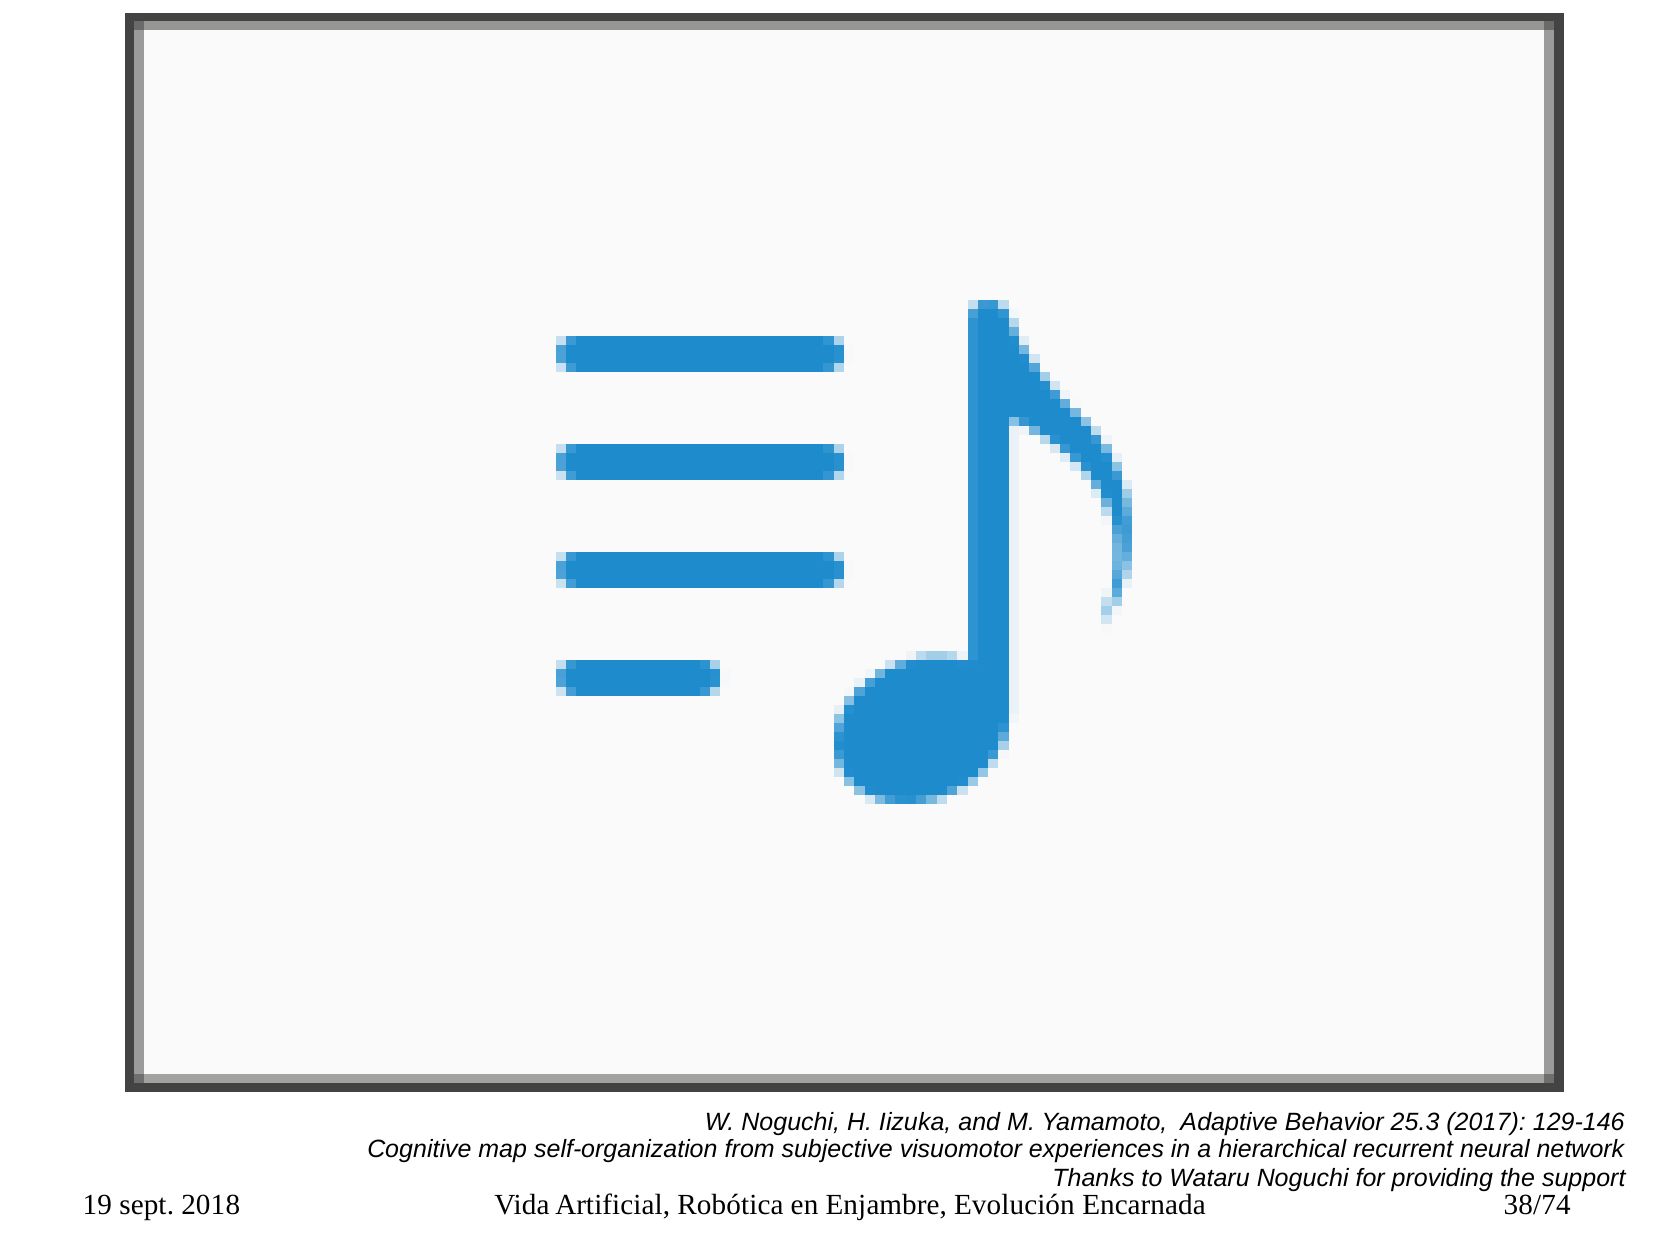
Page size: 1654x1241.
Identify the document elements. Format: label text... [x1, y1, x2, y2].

text_box [124, 11, 1565, 1093]
text_box W. Noguchi, H. Iizuka, and M. Yamamoto, Adaptive Behavior 25.3 (2017): 129-146 Cognitive map self-organization from subjective visuomotor experiences in a hierarchical recurrent neural network Thanks to Wataru Noguchi for providing the support [177, 1099, 1642, 1199]
